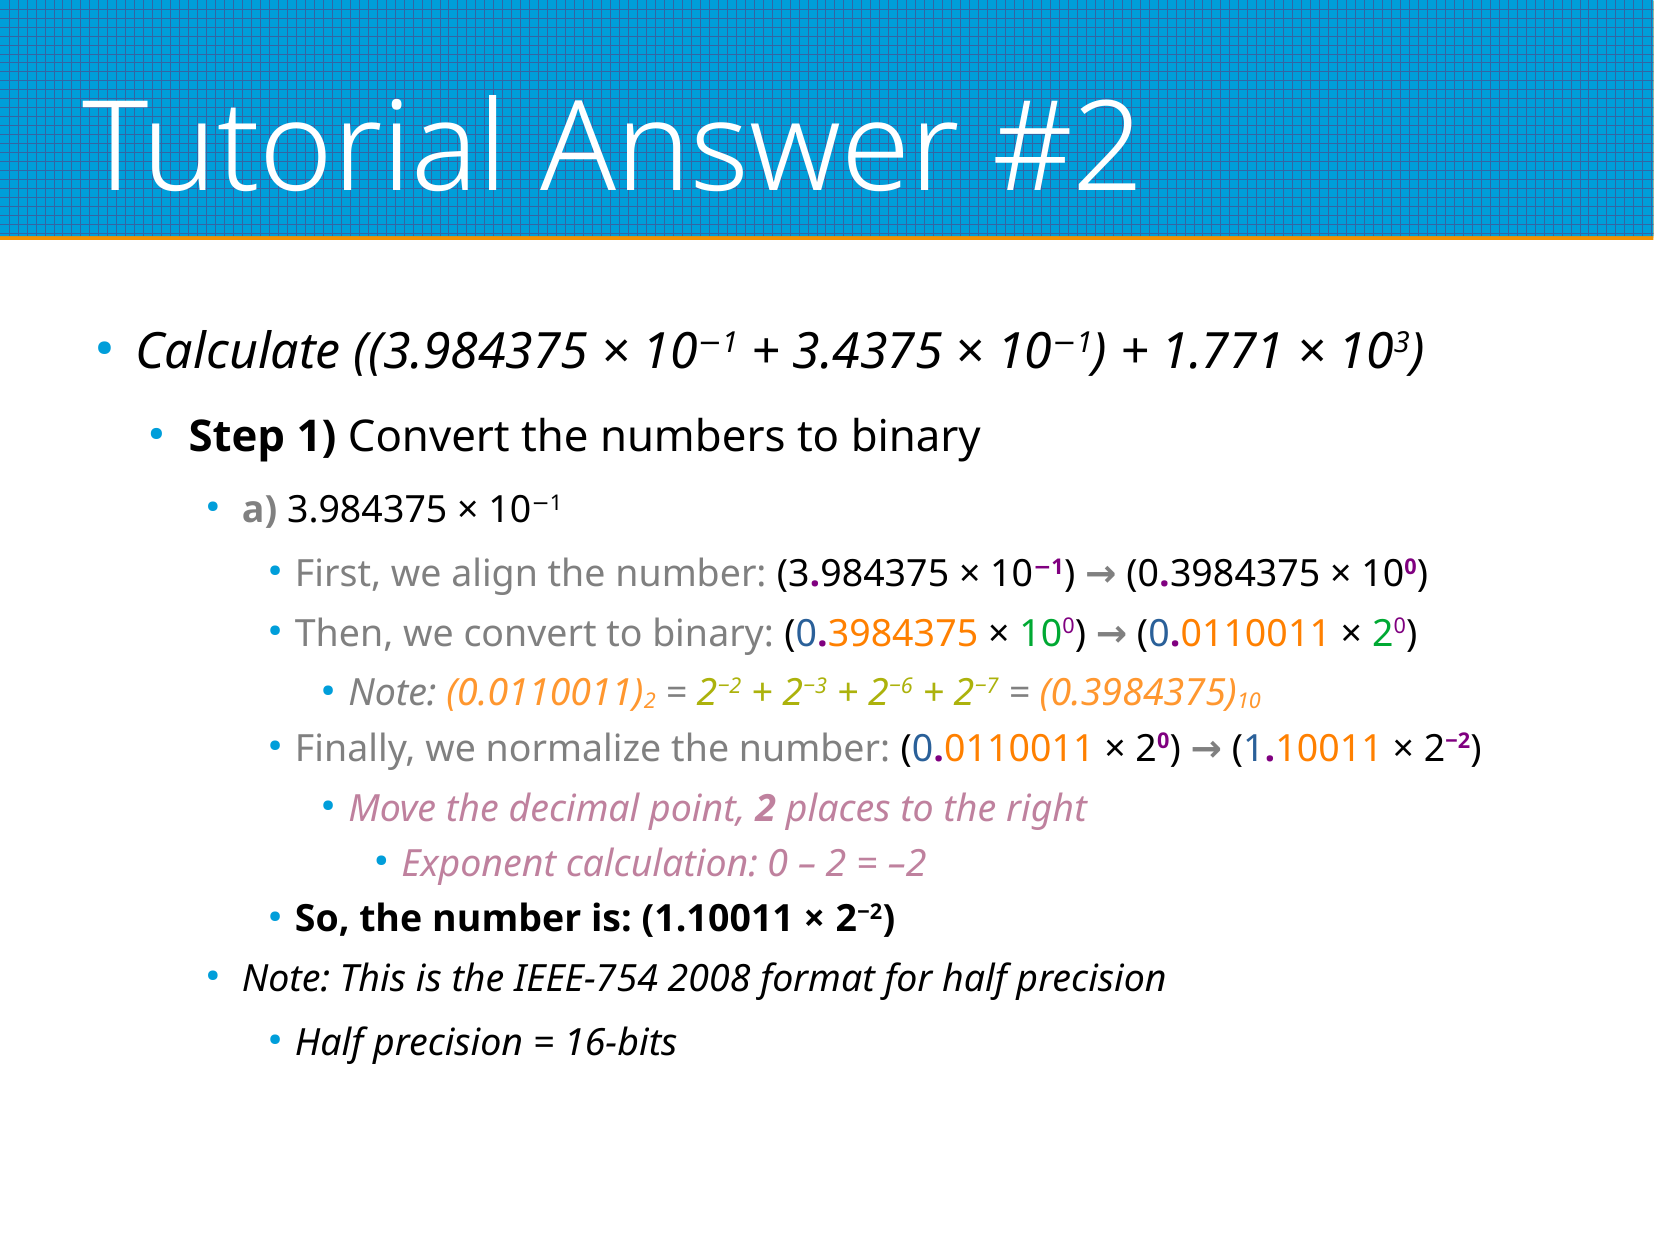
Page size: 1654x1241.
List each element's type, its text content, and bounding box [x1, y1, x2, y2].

list Calculate ((3.984375 × 10−1 + 3.4375 × 10−1) + 1.771 × 103) Step 1) Convert the numbers to binary a) 3.984375 × 10−1 First, we align the number: (3.984375 × 10−1) → (0.3984375 × 100) Then, we convert to binary: (0.3984375 × 100) → (0.0110011 × 20) Note: (0.0110011)2 = 2‒2 + 2‒3 + 2‒6 + 2‒7 = (0.3984375)10 Finally, we normalize the number: (0.0110011 × 20) → (1.10011 × 2‒2) Move the decimal point, 2 places to the right Exponent calculation: 0 – 2 = –2 So, the number is: (1.10011 × 2‒2) Note: This is the IEEE-754 2008 format for half precision Half precision = 16-bits [82, 314, 1563, 1081]
title Tutorial Answer #2 [82, 19, 1571, 227]
